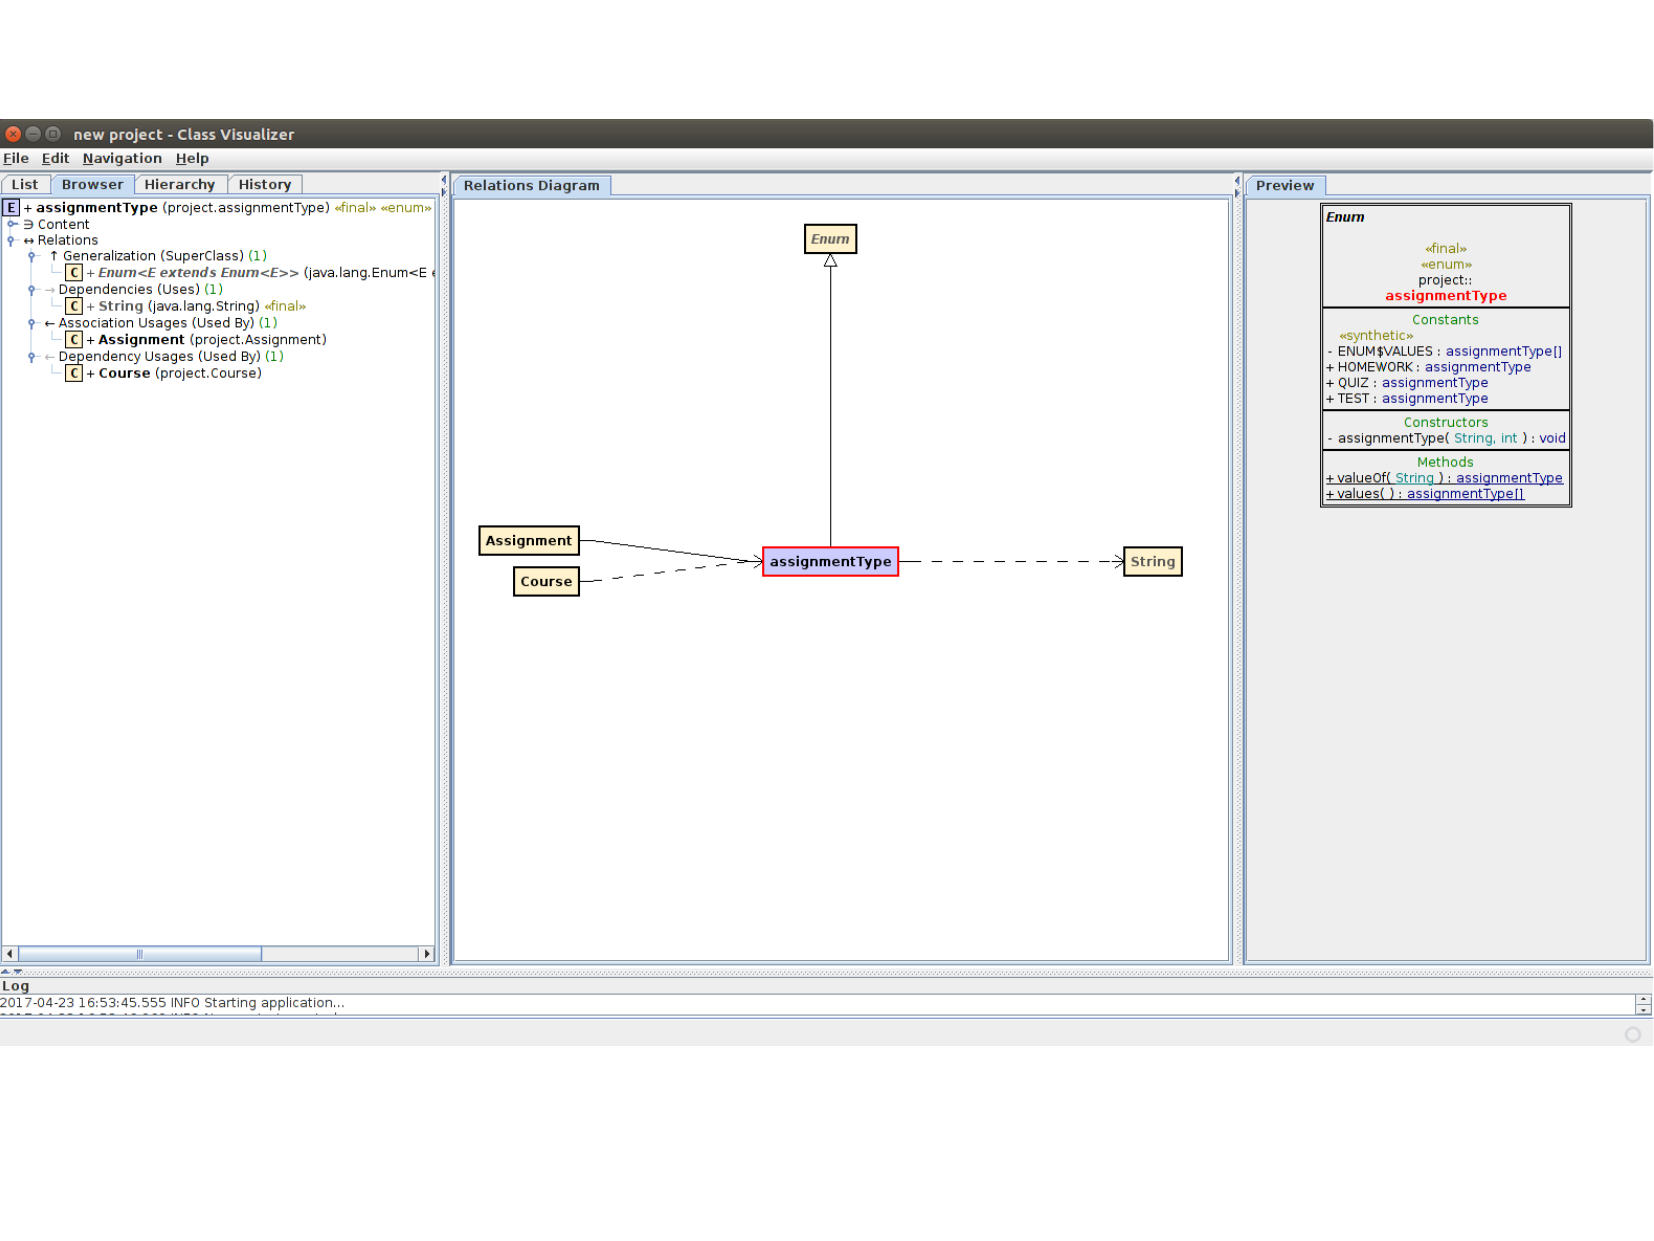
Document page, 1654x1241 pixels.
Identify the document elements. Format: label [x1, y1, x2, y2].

picture [0, 119, 1654, 1046]
